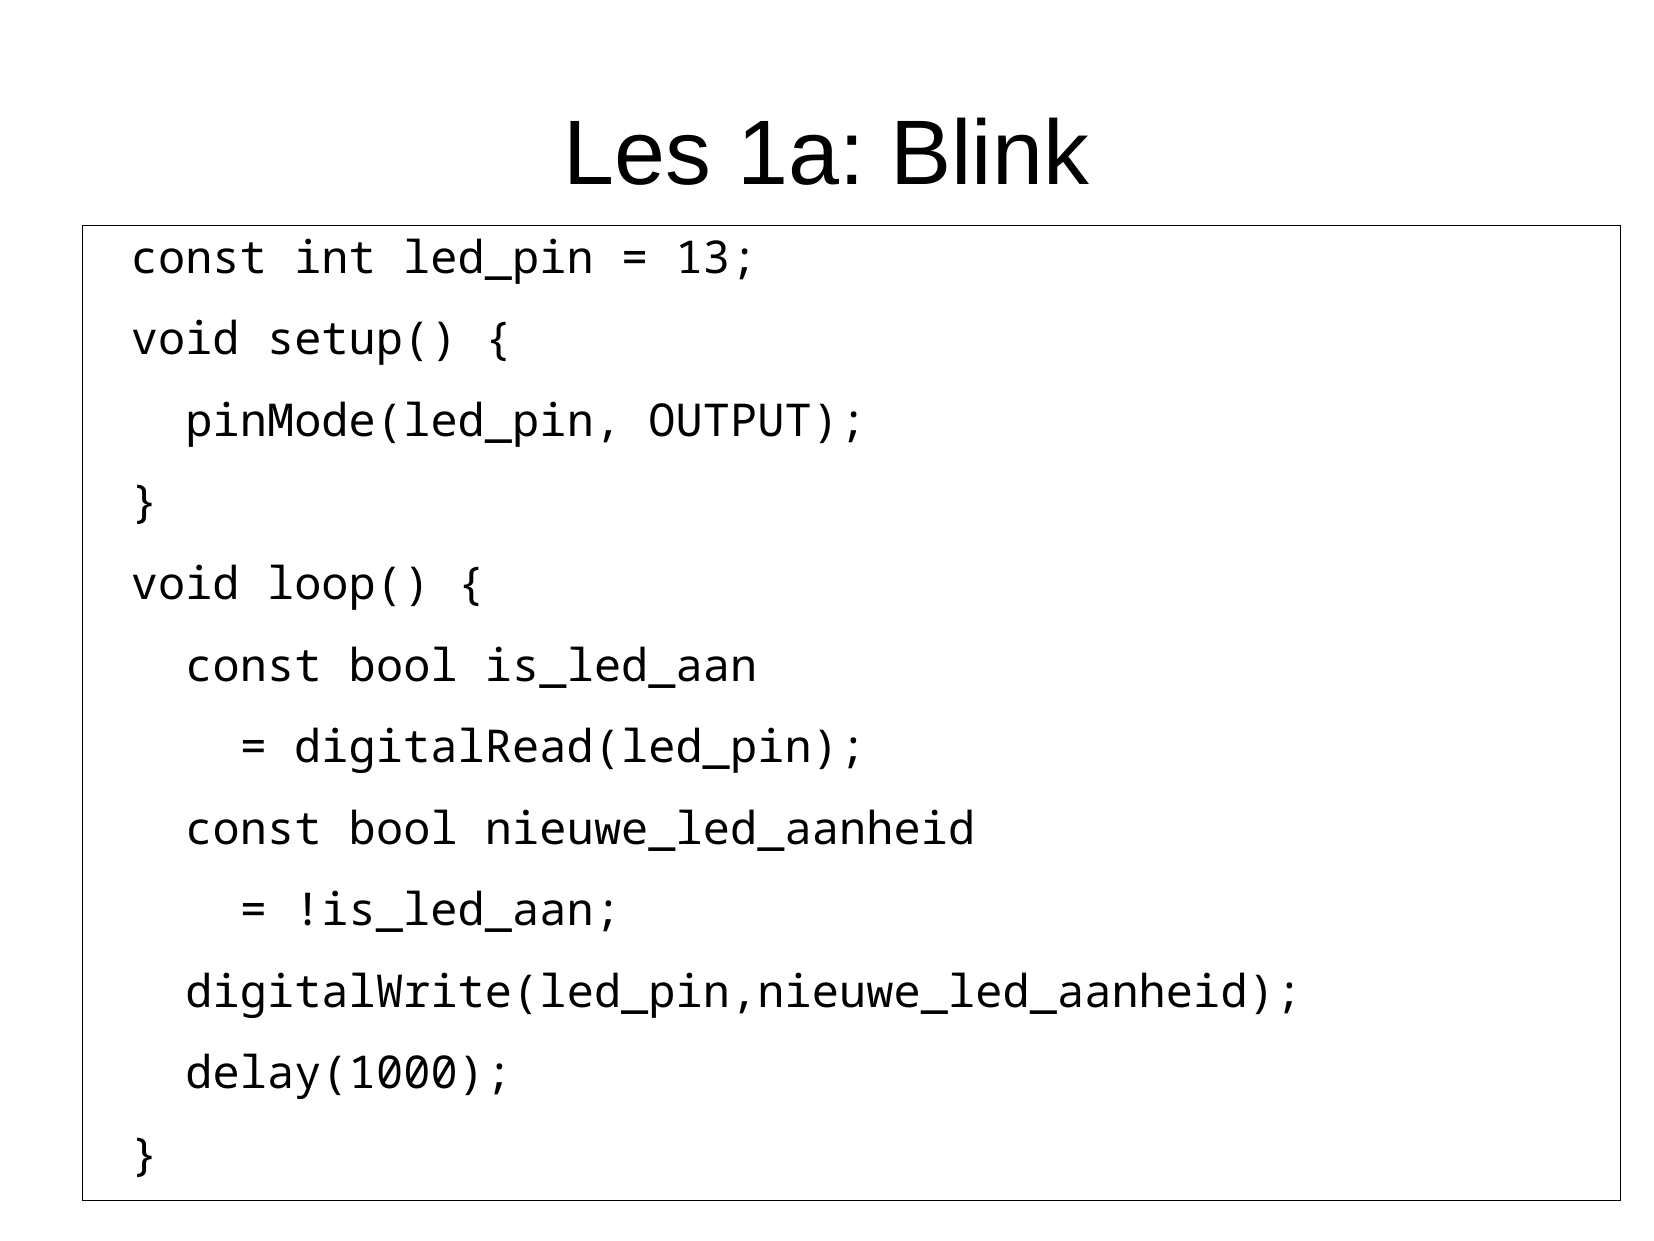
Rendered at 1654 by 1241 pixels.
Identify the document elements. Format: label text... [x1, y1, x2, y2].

list const int led_pin = 13; void setup() { pinMode(led_pin, OUTPUT); } void loop() { const bool is_led_aan = digitalRead(led_pin); const bool nieuwe_led_aanheid = !is_led_aan; digitalWrite(led_pin,nieuwe_led_aanheid); delay(1000); } [82, 225, 1621, 1201]
title Les 1a: Blink [82, 49, 1571, 225]
